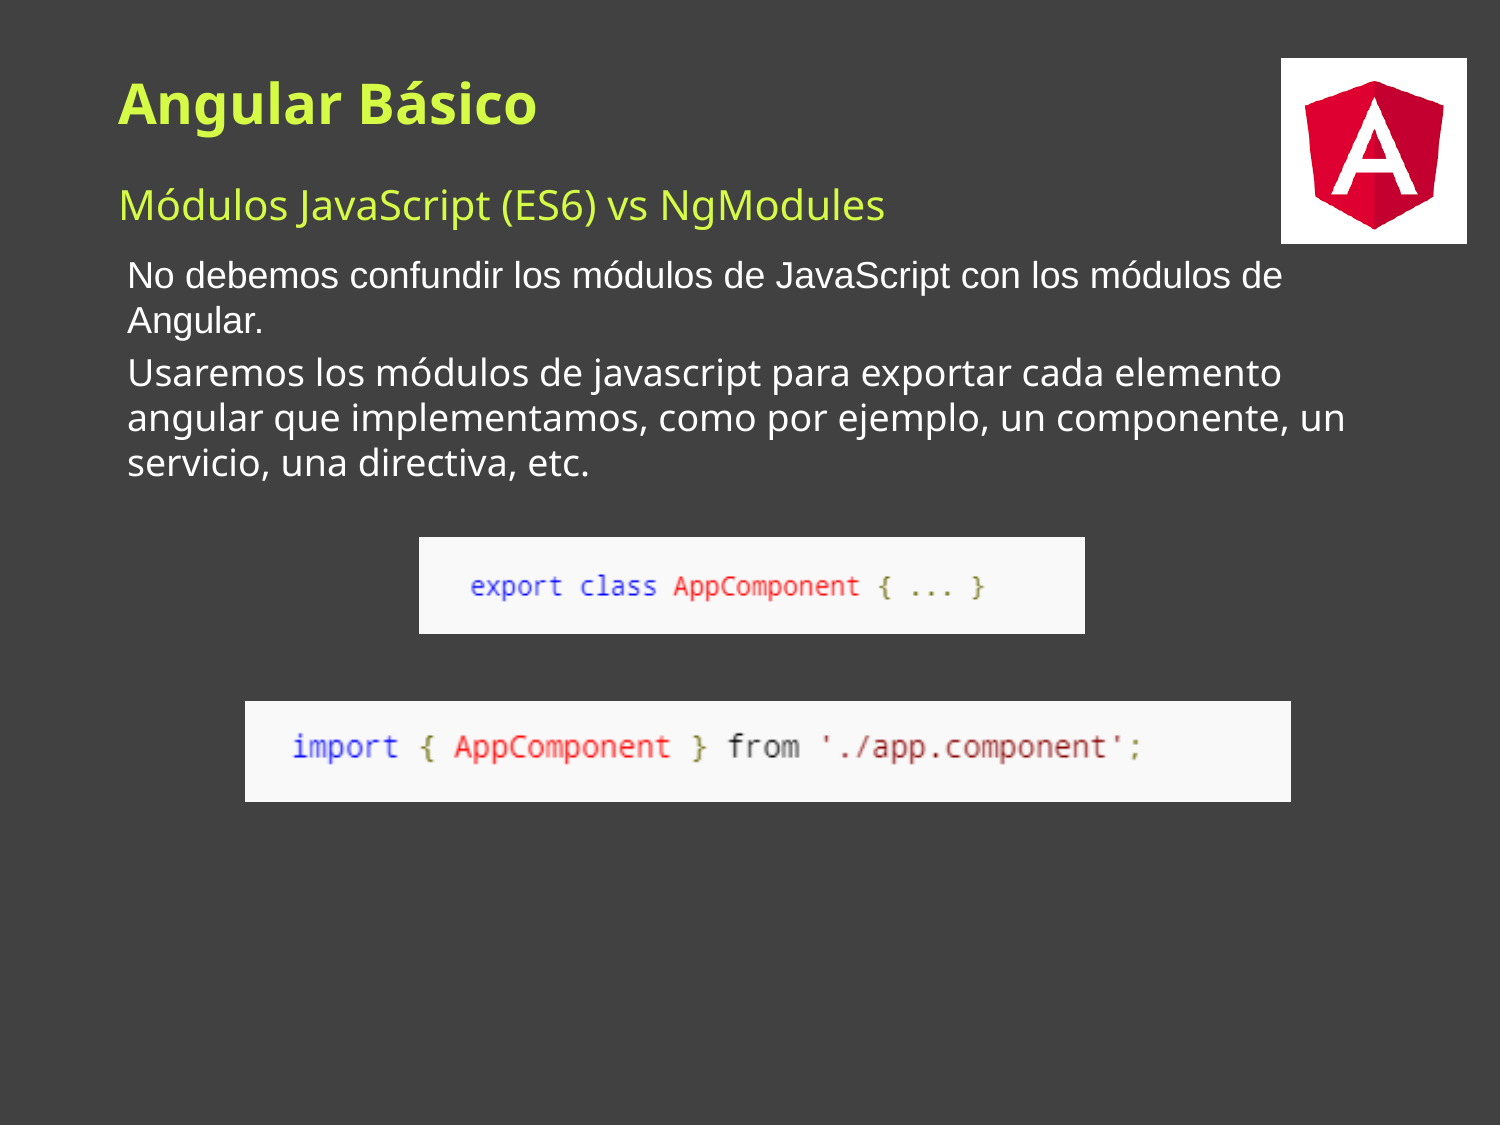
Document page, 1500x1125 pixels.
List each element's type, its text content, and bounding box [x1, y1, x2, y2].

list Módulos JavaScript (ES6) vs NgModules [103, 163, 1282, 244]
title Angular Básico [103, 59, 1282, 144]
picture [245, 701, 1291, 802]
text_box No debemos confundir los módulos de JavaScript con los módulos de Angular. Usaremos los módulos de javascript para exportar cada elemento angular que implementamos, como por ejemplo, un componente, un servicio, una directiva, etc. [112, 243, 1424, 1024]
picture [419, 537, 1085, 634]
picture [1281, 58, 1467, 244]
